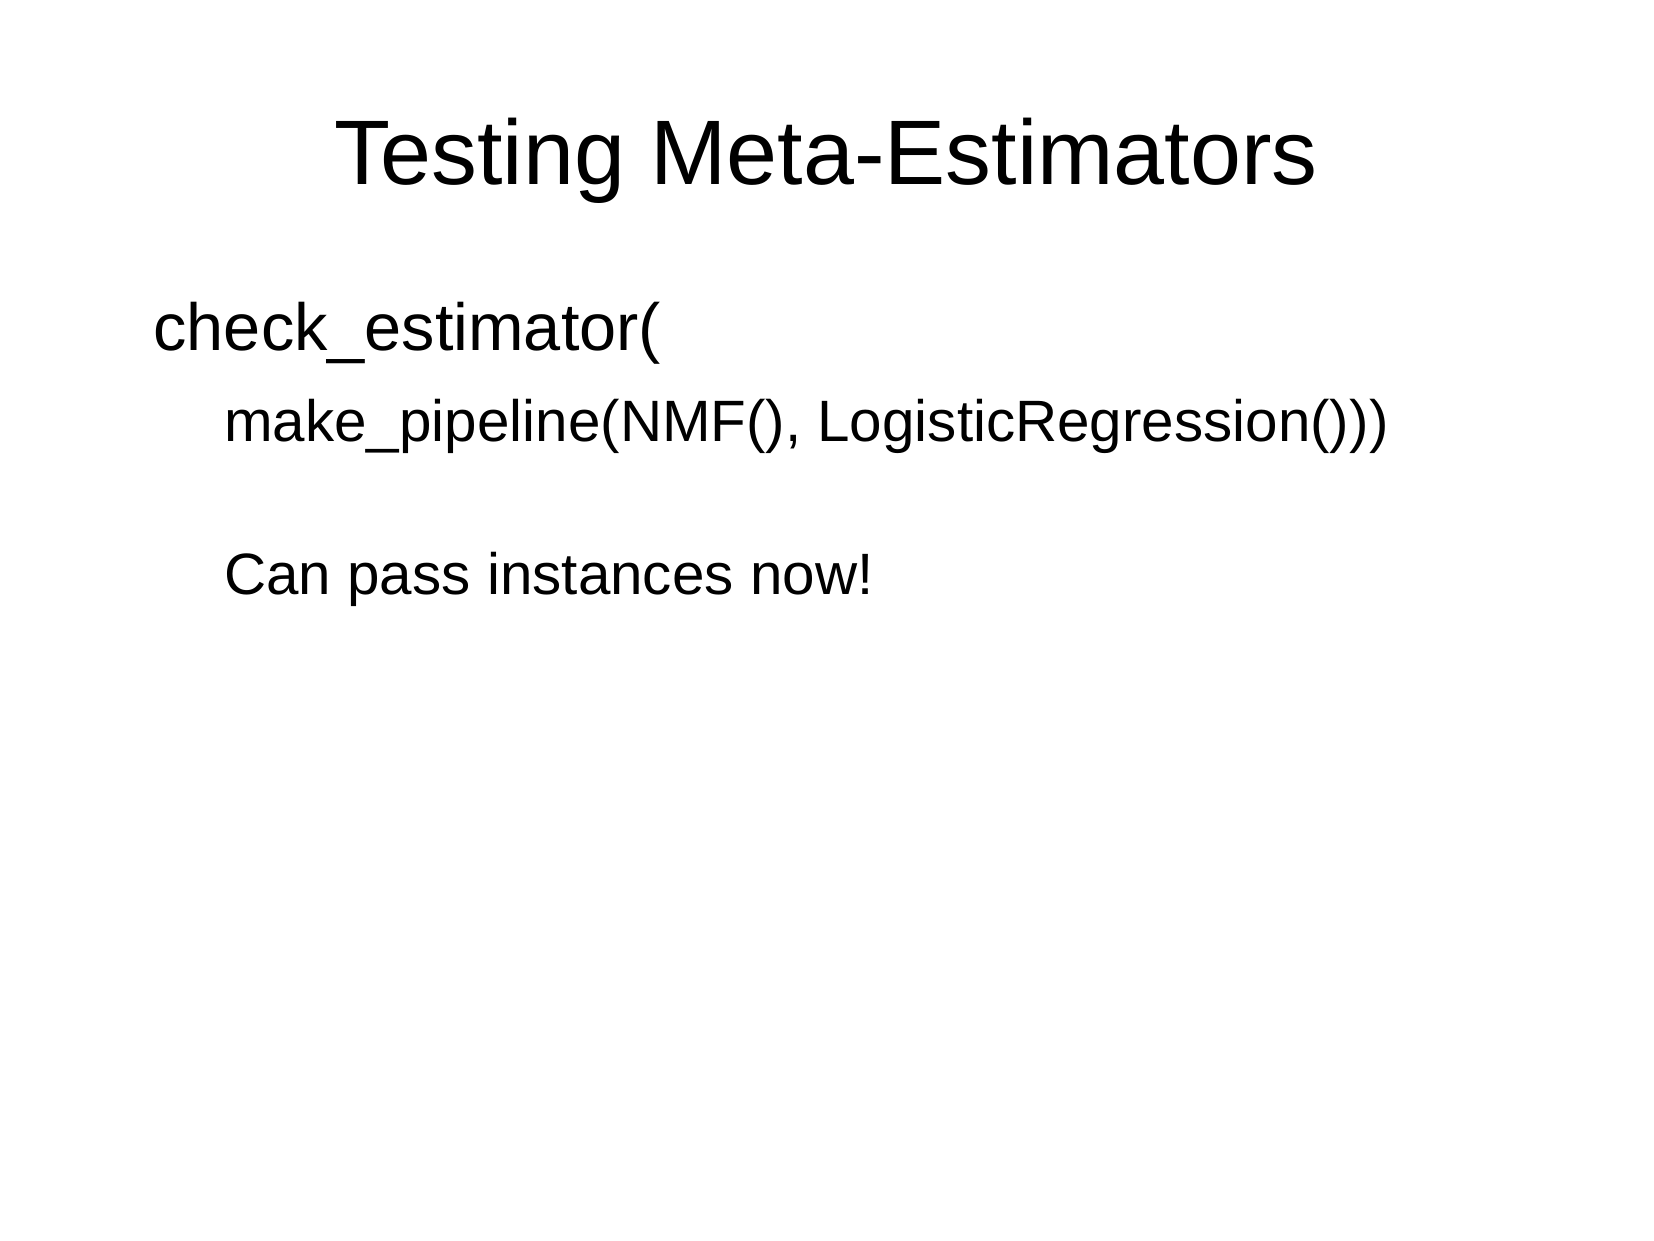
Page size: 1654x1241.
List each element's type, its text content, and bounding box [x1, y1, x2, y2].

title Testing Meta-Estimators [82, 49, 1571, 257]
list check_estimator( make_pipeline(NMF(), LogisticRegression())) Can pass instances now! [82, 290, 1571, 1010]
